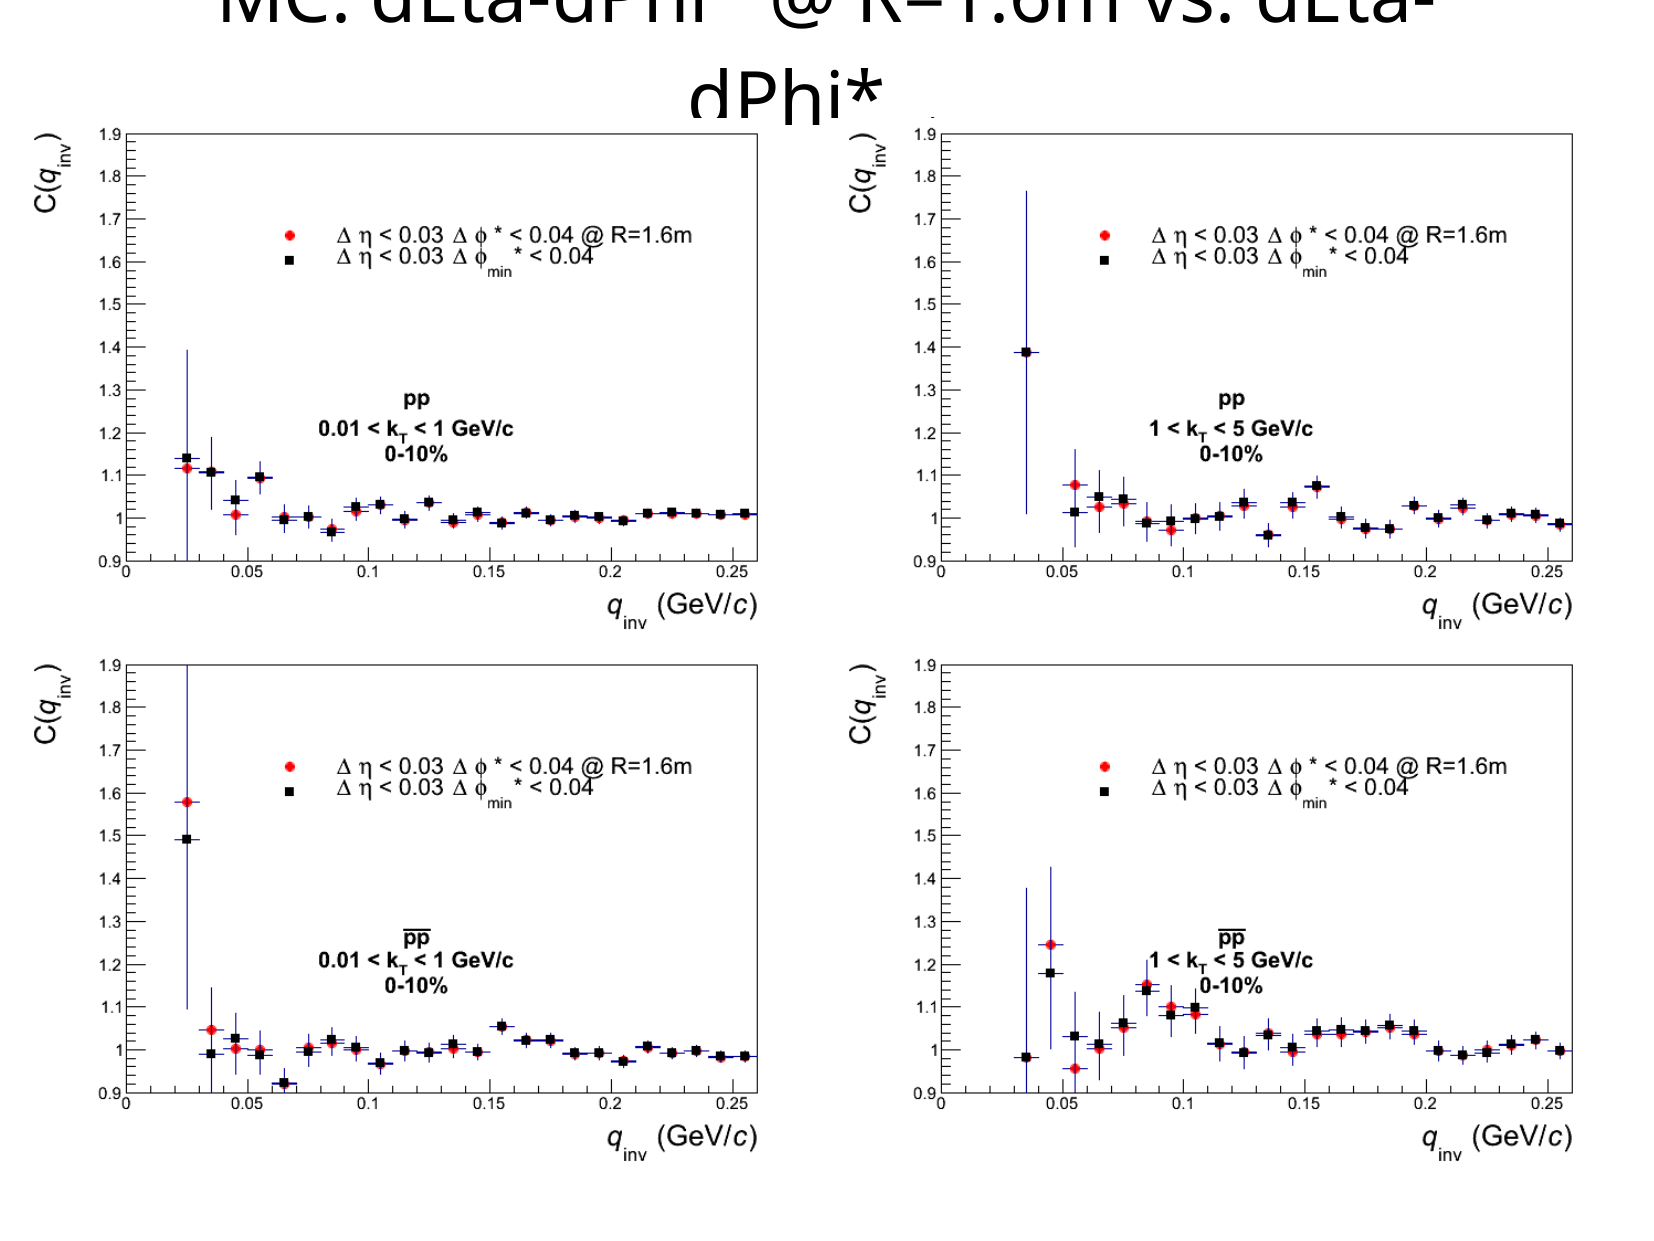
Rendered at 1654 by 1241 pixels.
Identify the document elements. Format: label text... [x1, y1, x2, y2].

picture [826, 118, 1595, 639]
picture [11, 118, 780, 639]
picture [826, 649, 1595, 1171]
picture [11, 649, 780, 1171]
title MC: dEta-dPhi* @ R=1.6m vs. dEta-dPhi*min [82, 0, 1571, 157]
